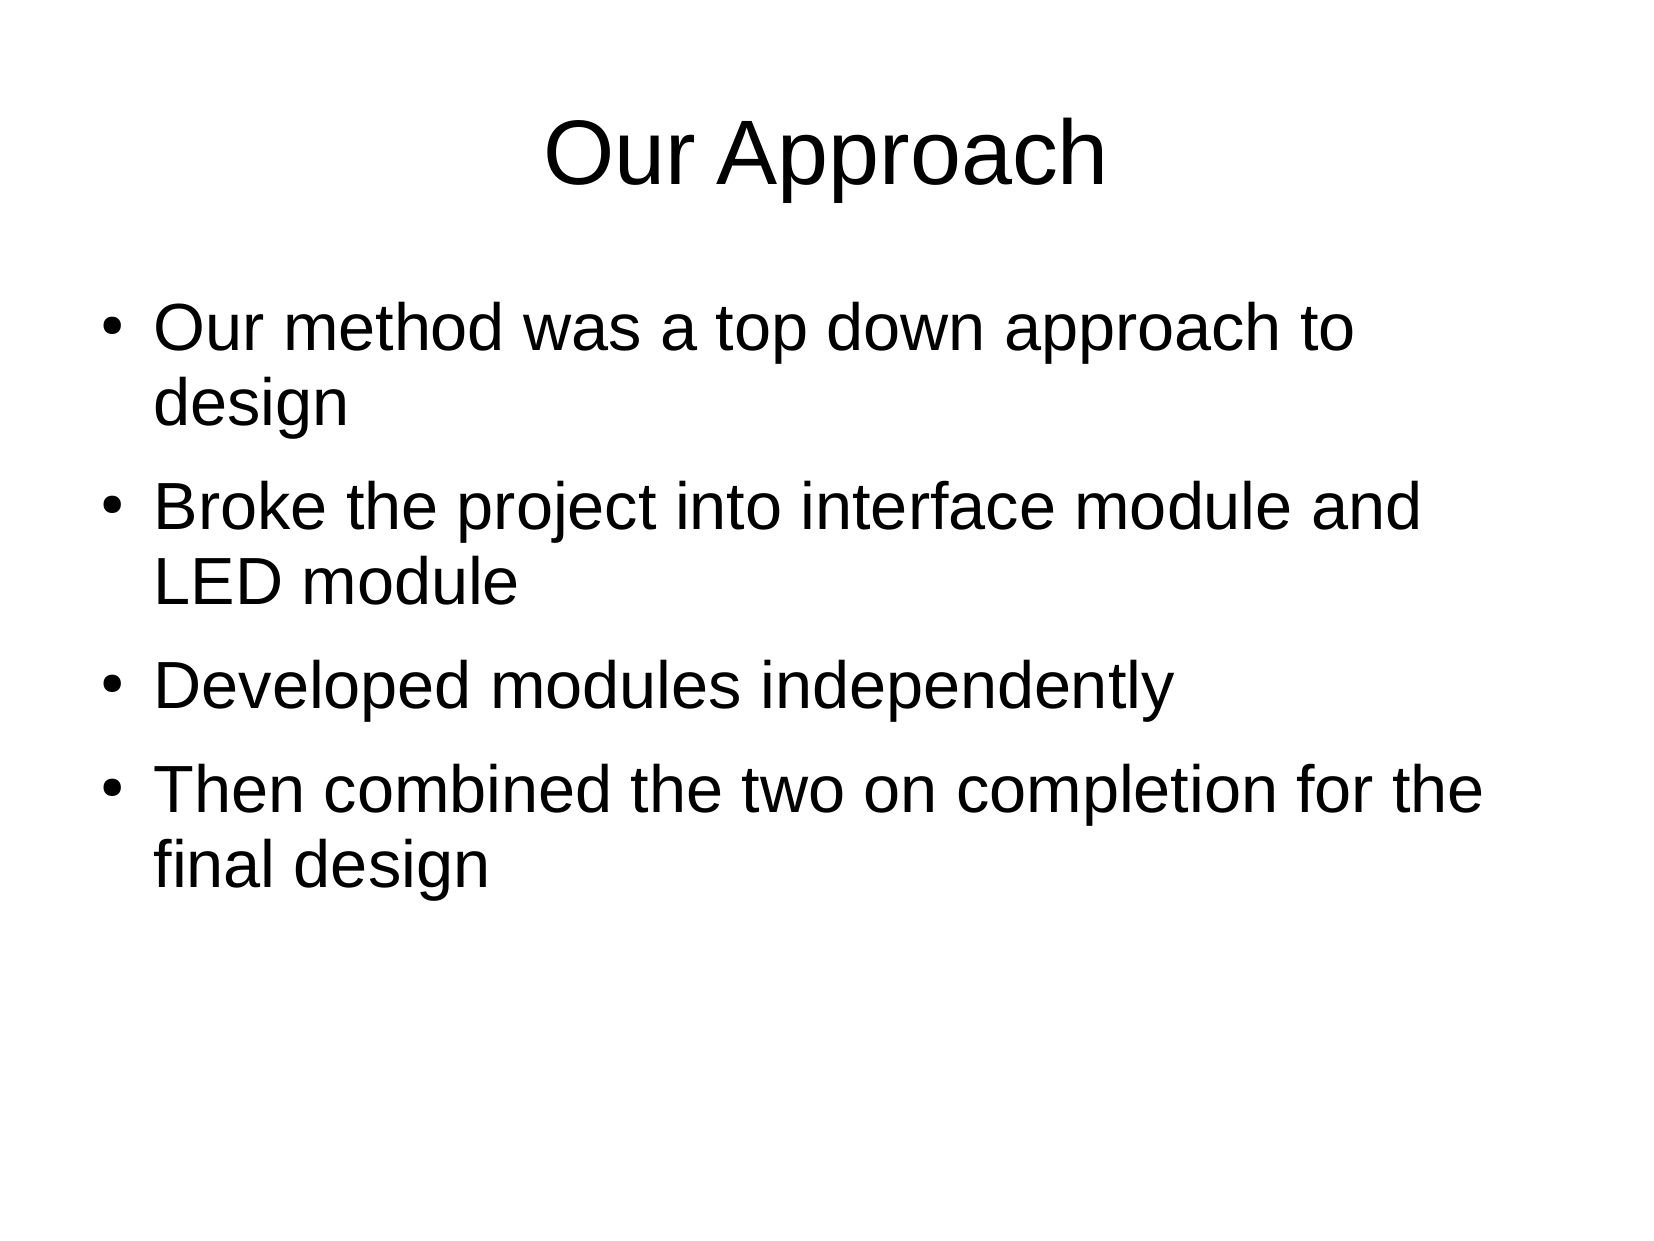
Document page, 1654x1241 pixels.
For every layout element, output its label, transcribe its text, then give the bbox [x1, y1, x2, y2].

title Our Approach [82, 49, 1571, 257]
list Our method was a top down approach to design Broke the project into interface module and LED module Developed modules independently Then combined the two on completion for the final design [82, 290, 1538, 995]
